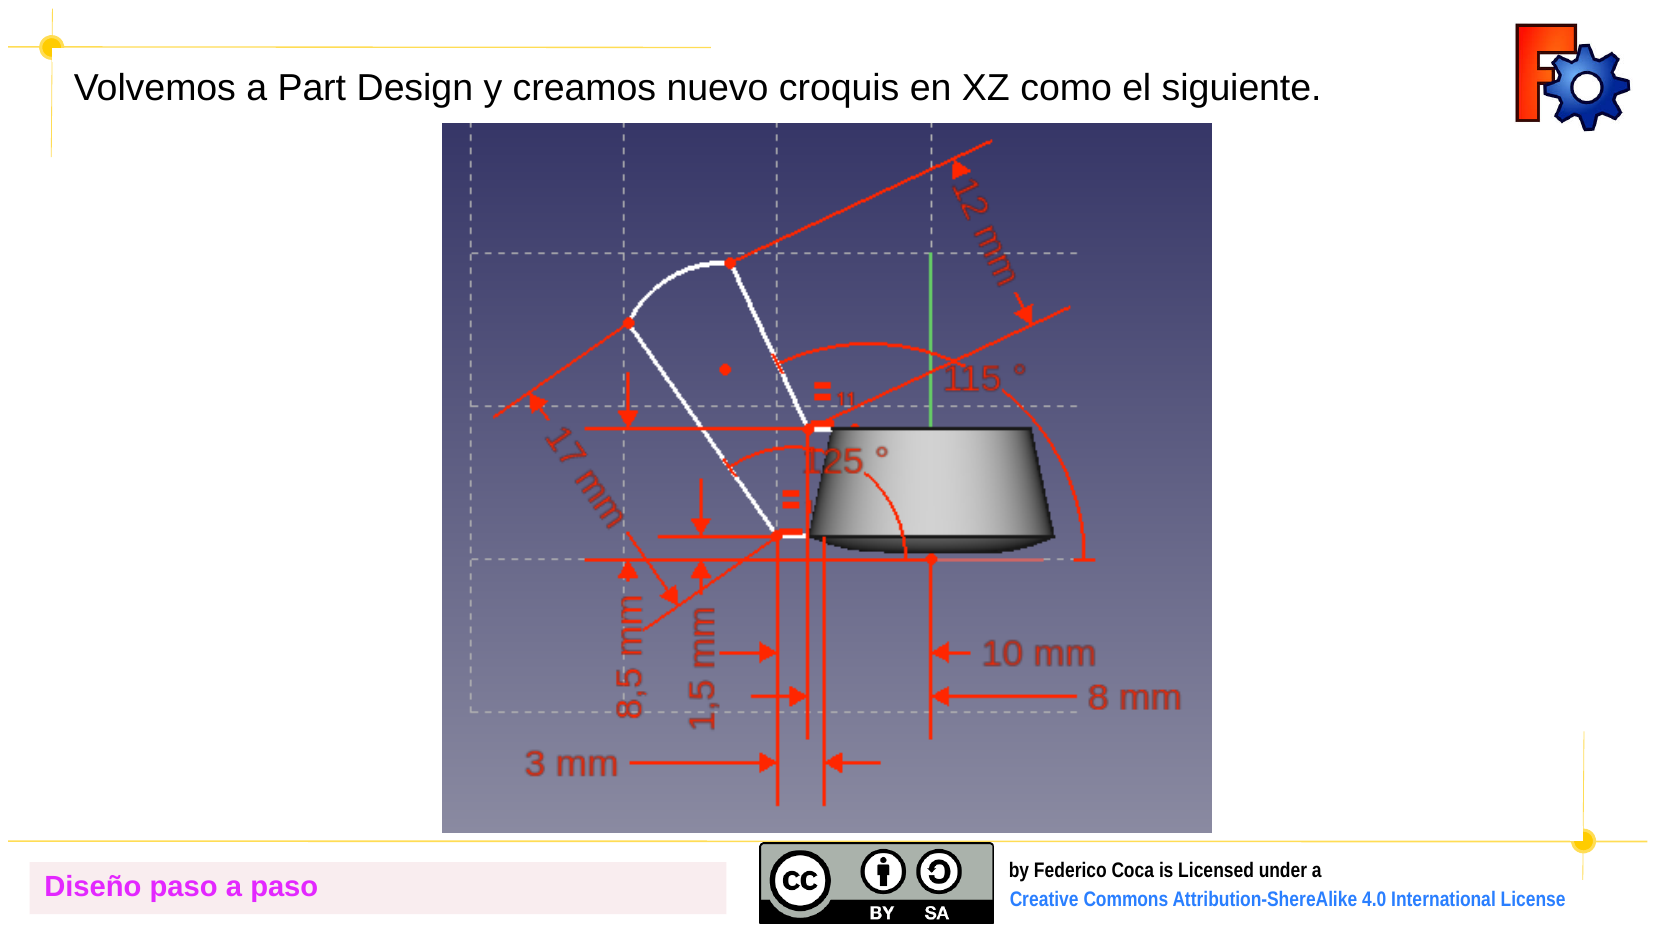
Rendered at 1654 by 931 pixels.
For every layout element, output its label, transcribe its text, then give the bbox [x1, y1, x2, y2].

text_box Volvemos a Part Design y creamos nuevo croquis en XZ como el siguiente. [59, 59, 1489, 158]
picture [442, 123, 1212, 833]
text_box Diseño paso a paso [29, 862, 727, 915]
picture [1509, 13, 1638, 142]
